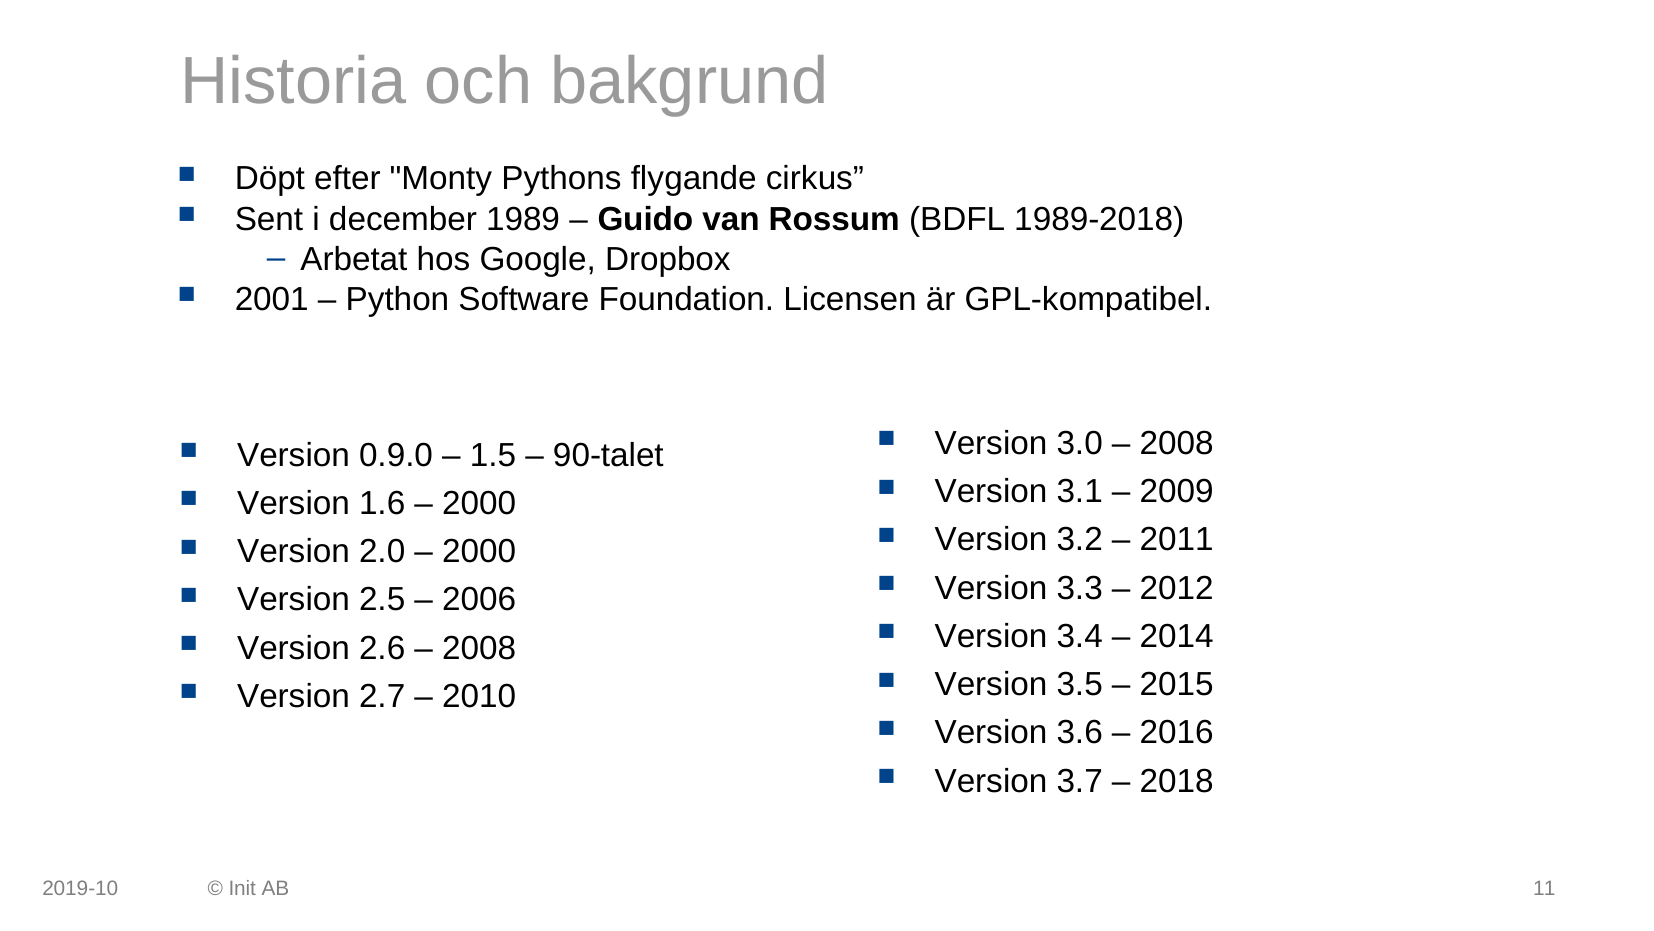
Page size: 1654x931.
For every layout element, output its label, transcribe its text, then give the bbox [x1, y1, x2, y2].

text_box Version 0.9.0 – 1.5 – 90-talet Version 1.6 – 2000 Version 2.0 – 2000 Version 2.5 – 2006 Version 2.6 – 2008 Version 2.7 – 2010 [167, 425, 840, 784]
text_box Döpt efter "Monty Pythons flygande cirkus” Sent i december 1989 – Guido van Rossum (BDFL 1989-2018) Arbetat hos Google, Dropbox 2001 – Python Software Foundation. Licensen är GPL-kompatibel. [165, 156, 1489, 437]
text_box Version 3.0 – 2008 Version 3.1 – 2009 Version 3.2 – 2011 Version 3.3 – 2012 Version 3.4 – 2014 Version 3.5 – 2015 Version 3.6 – 2016 Version 3.7 – 2018 [865, 413, 1538, 753]
text_box 2019-10 [27, 857, 166, 908]
text_box <nummer> [1488, 857, 1571, 908]
text_box Historia och bakgrund [165, 0, 1489, 125]
text_box © Init AB [192, 857, 1461, 908]
